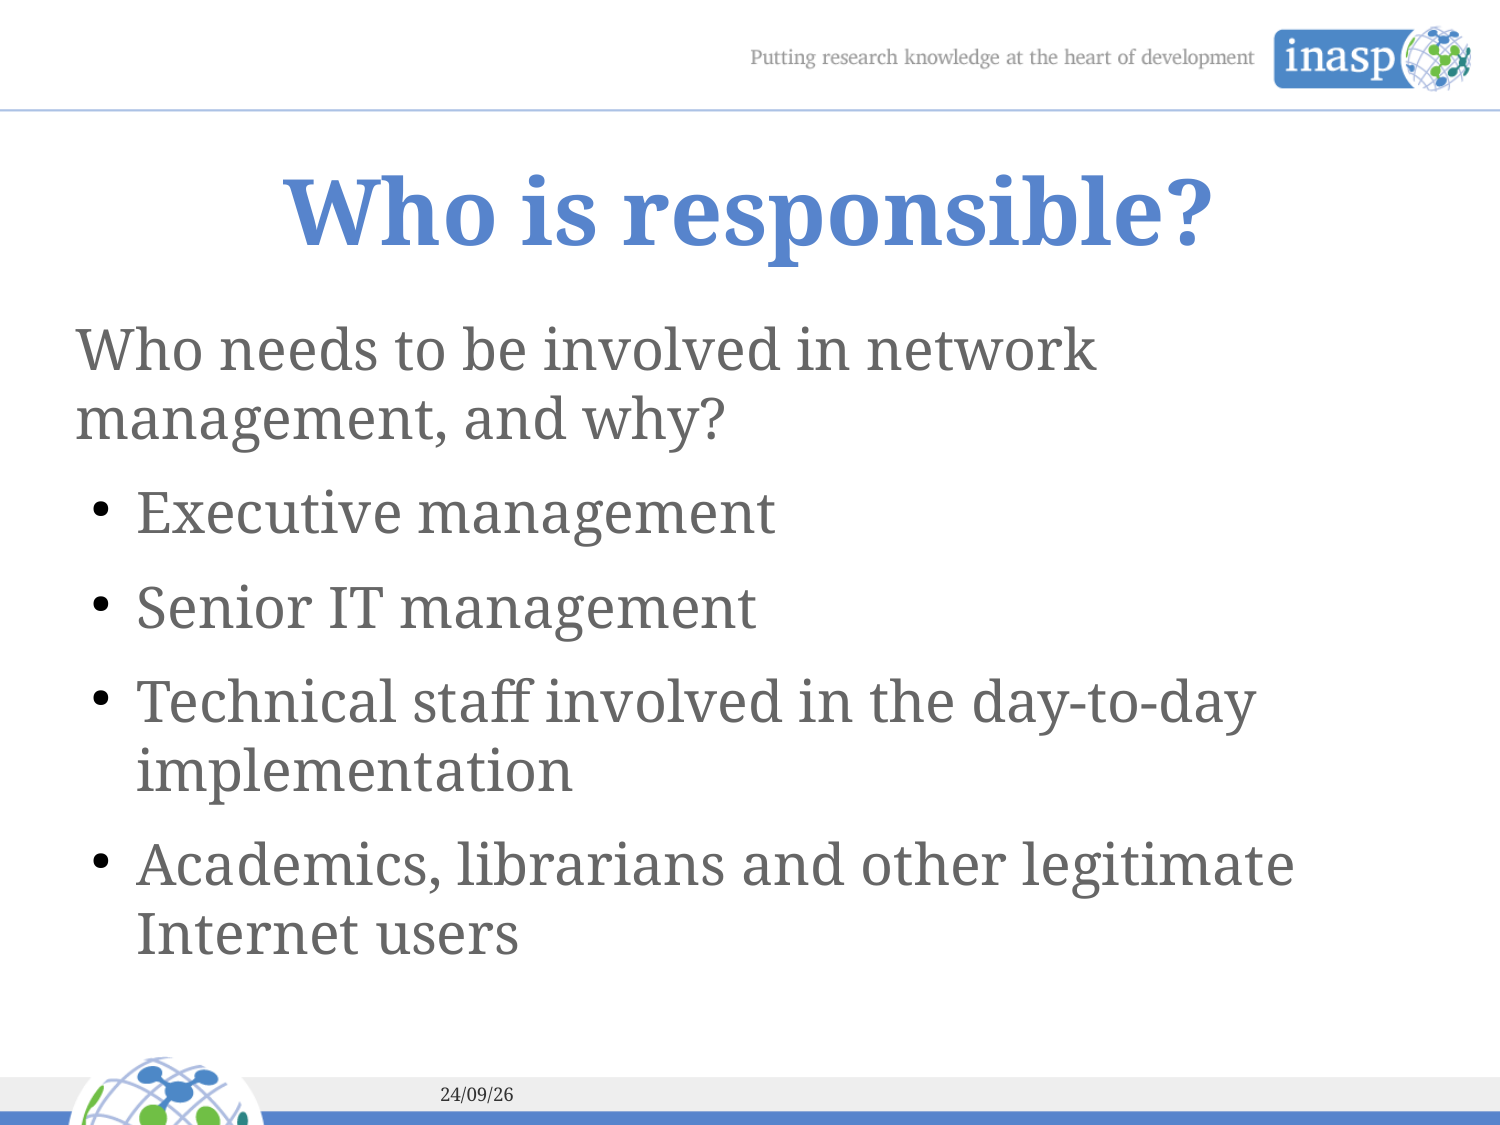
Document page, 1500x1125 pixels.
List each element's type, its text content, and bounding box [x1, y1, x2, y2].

title Who is responsible? [75, 129, 1426, 313]
list Who needs to be involved in network management, and why? Executive management Senior IT management Technical staff involved in the day-to-day implementation Academics, librarians and other legitimate Internet users [75, 313, 1426, 967]
picture [0, 0, 1500, 1125]
